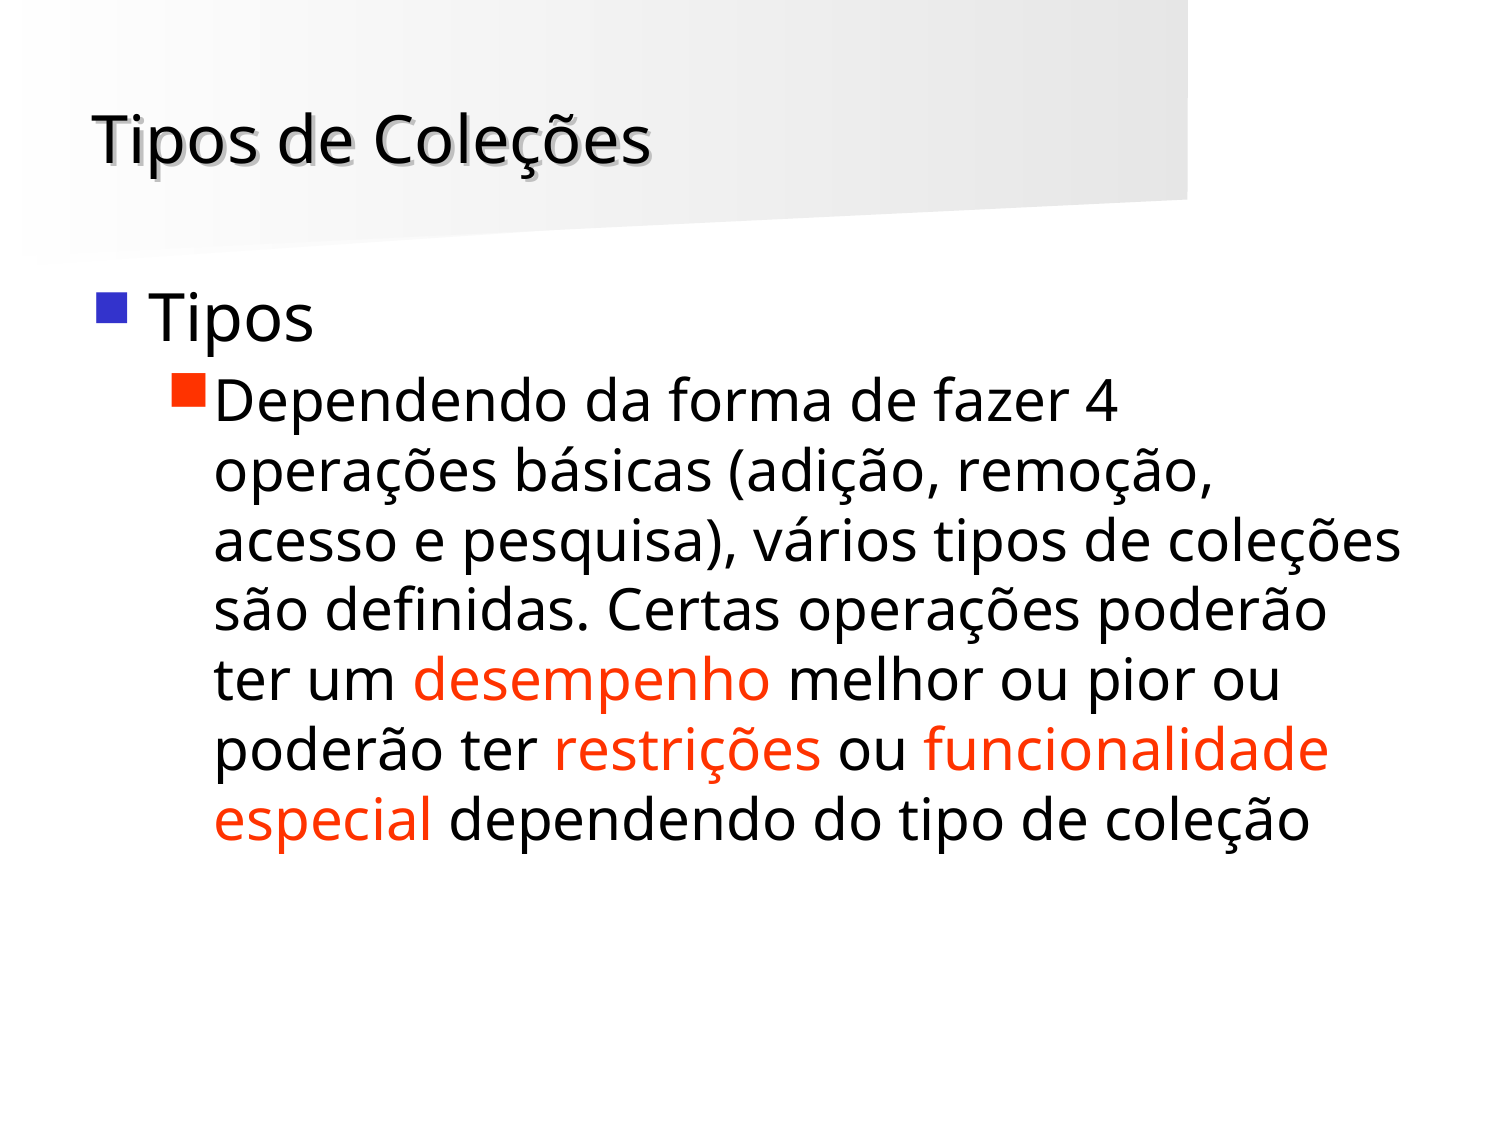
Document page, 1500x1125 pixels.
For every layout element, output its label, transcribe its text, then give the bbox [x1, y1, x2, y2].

title Tipos de Coleções [76, 42, 1427, 231]
list Tipos Dependendo da forma de fazer 4 operações básicas (adição, remoção, acesso e pesquisa), vários tipos de coleções são definidas. Certas operações poderão ter um desempenho melhor ou pior ou poderão ter restrições ou funcionalidade especial dependendo do tipo de coleção [76, 267, 1427, 1087]
